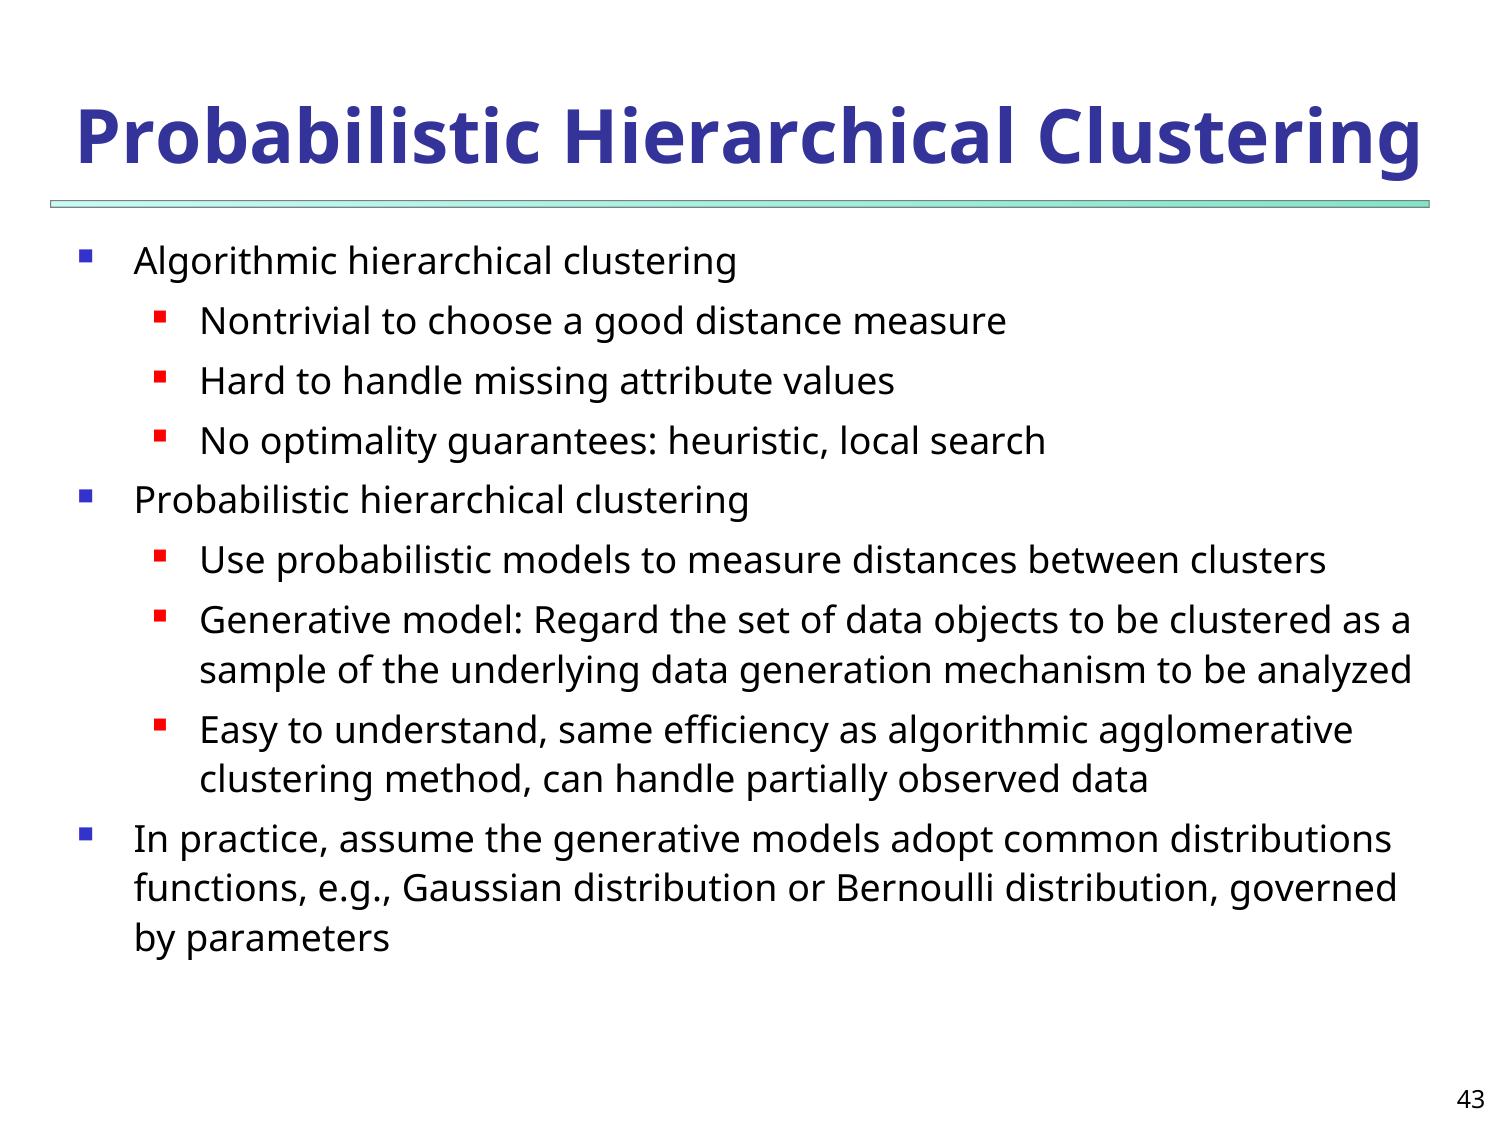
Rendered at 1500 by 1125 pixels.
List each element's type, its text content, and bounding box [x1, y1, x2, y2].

list Algorithmic hierarchical clustering Nontrivial to choose a good distance measure Hard to handle missing attribute values No optimality guarantees: heuristic, local search Probabilistic hierarchical clustering Use probabilistic models to measure distances between clusters Generative model: Regard the set of data objects to be clustered as a sample of the underlying data generation mechanism to be analyzed Easy to understand, same efficiency as algorithmic agglomerative clustering method, can handle partially observed data In practice, assume the generative models adopt common distributions functions, e.g., Gaussian distribution or Bernoulli distribution, governed by parameters [62, 224, 1463, 1088]
text_box 18 [1187, 1062, 1500, 1125]
title Probabilistic Hierarchical Clustering [24, 0, 1476, 187]
